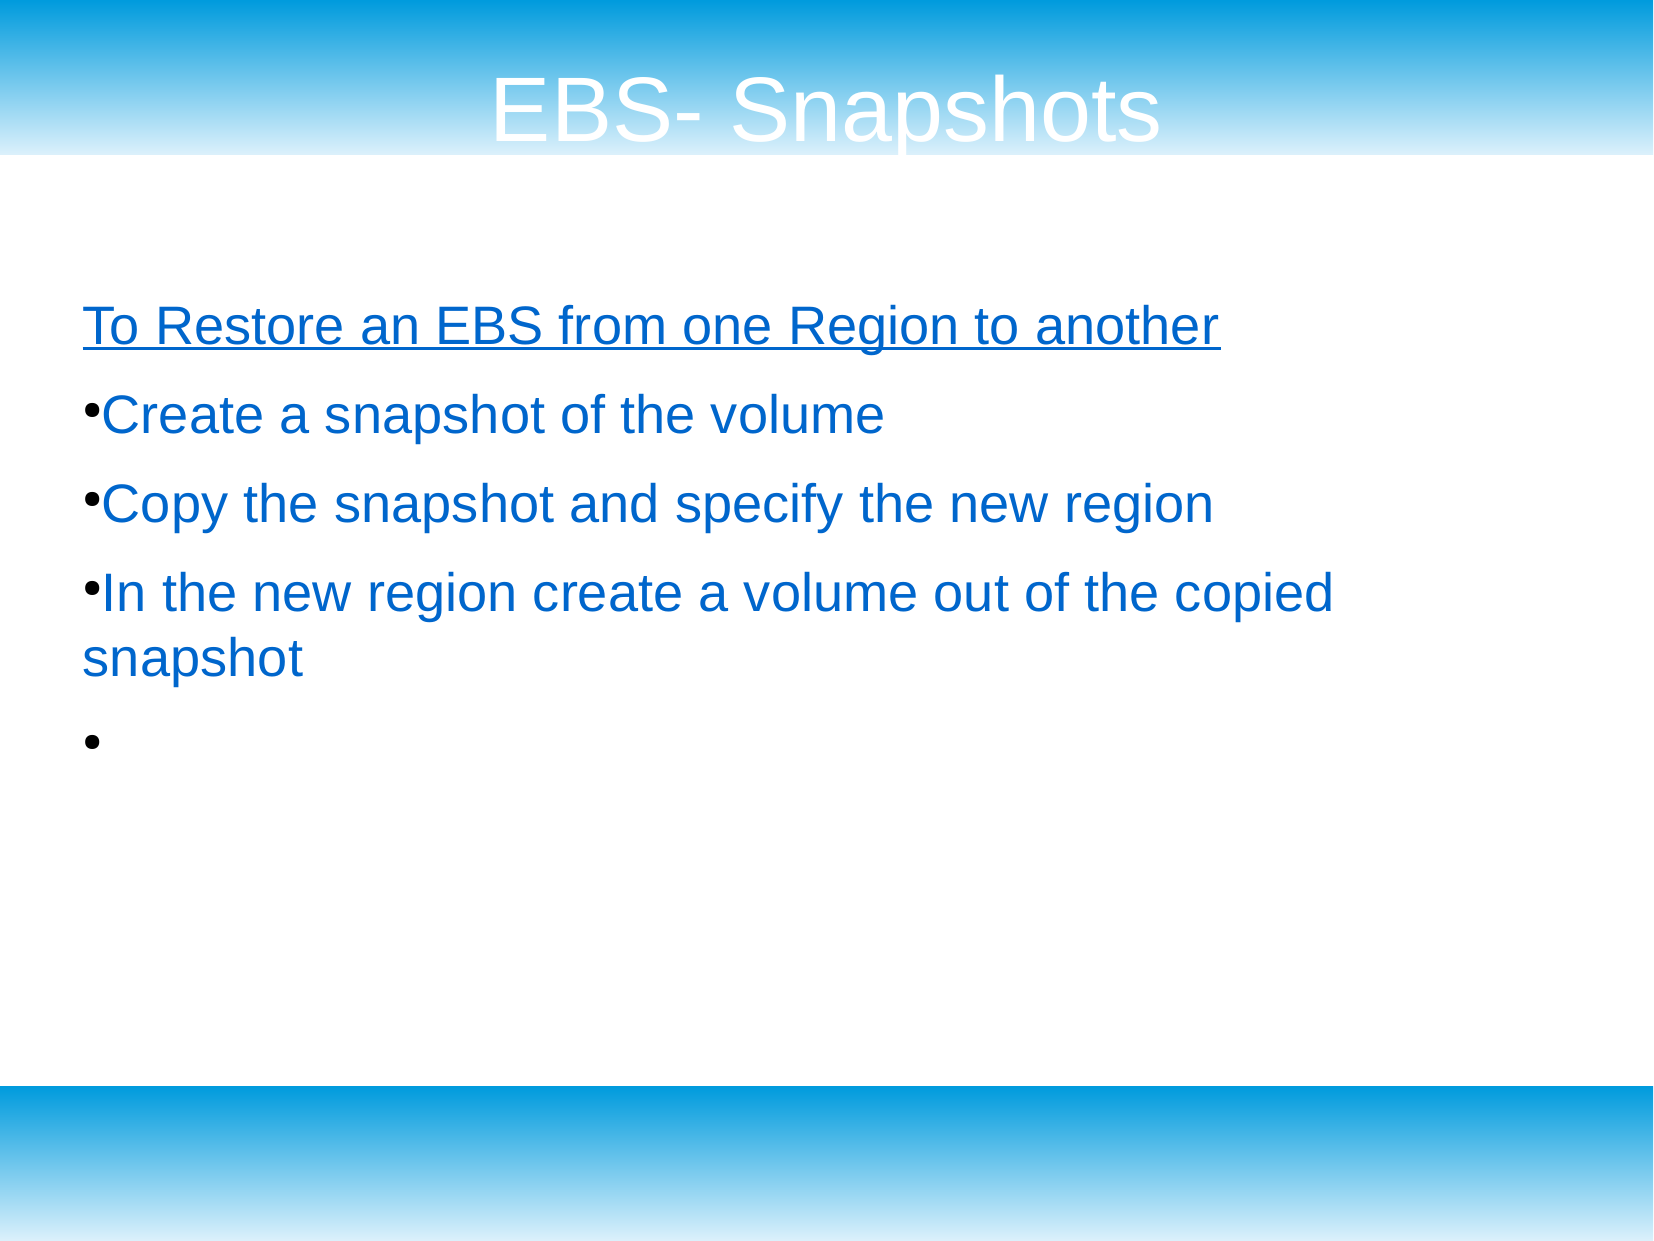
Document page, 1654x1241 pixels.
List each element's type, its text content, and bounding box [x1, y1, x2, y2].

list To Restore an EBS from one Region to another Create a snapshot of the volume Copy the snapshot and specify the new region In the new region create a volume out of the copied snapshot [82, 290, 1571, 1010]
title EBS- Snapshots [82, 49, 1571, 155]
